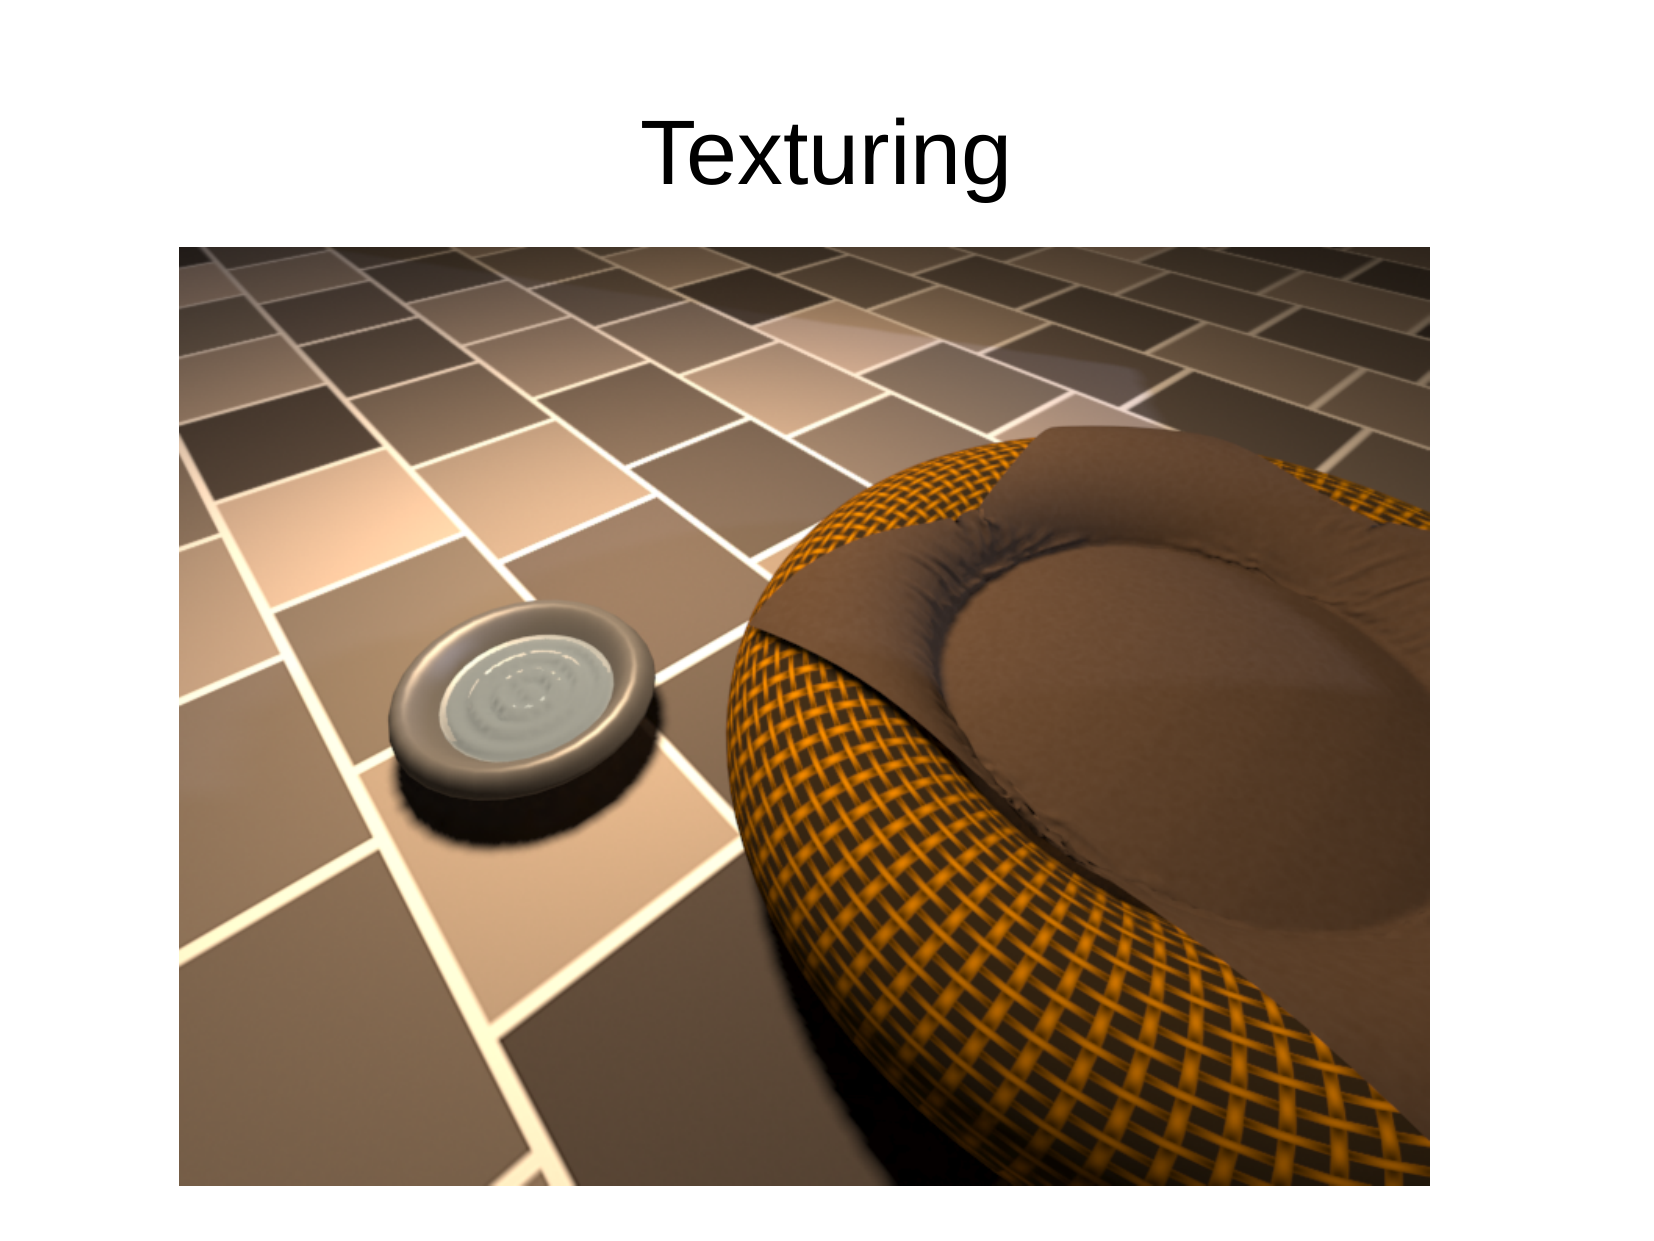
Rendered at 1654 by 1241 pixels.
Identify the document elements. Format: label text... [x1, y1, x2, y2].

title Texturing [82, 49, 1571, 257]
picture [179, 247, 1430, 1186]
